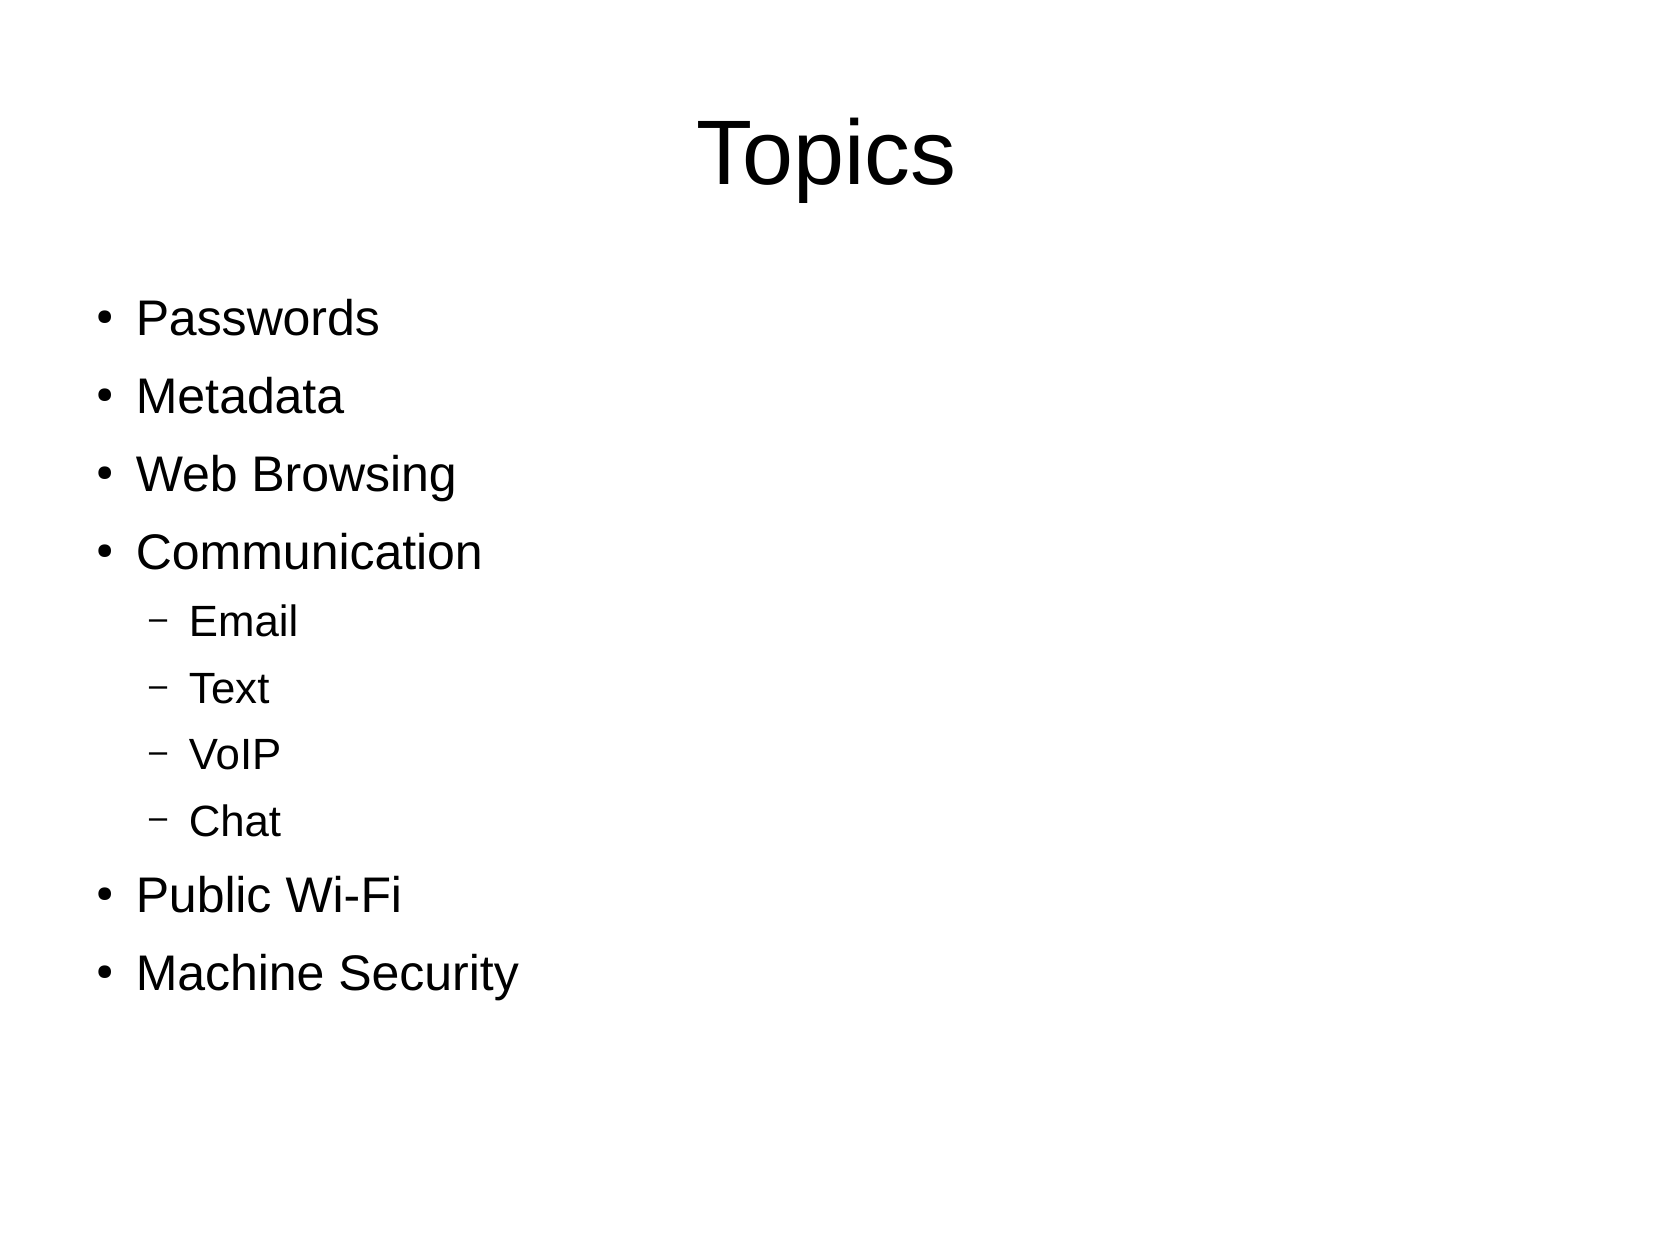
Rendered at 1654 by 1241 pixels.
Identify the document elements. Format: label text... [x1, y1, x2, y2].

title Topics [82, 49, 1571, 257]
list Passwords Metadata Web Browsing Communication Email Text VoIP Chat Public Wi-Fi Machine Security [82, 290, 1571, 1010]
